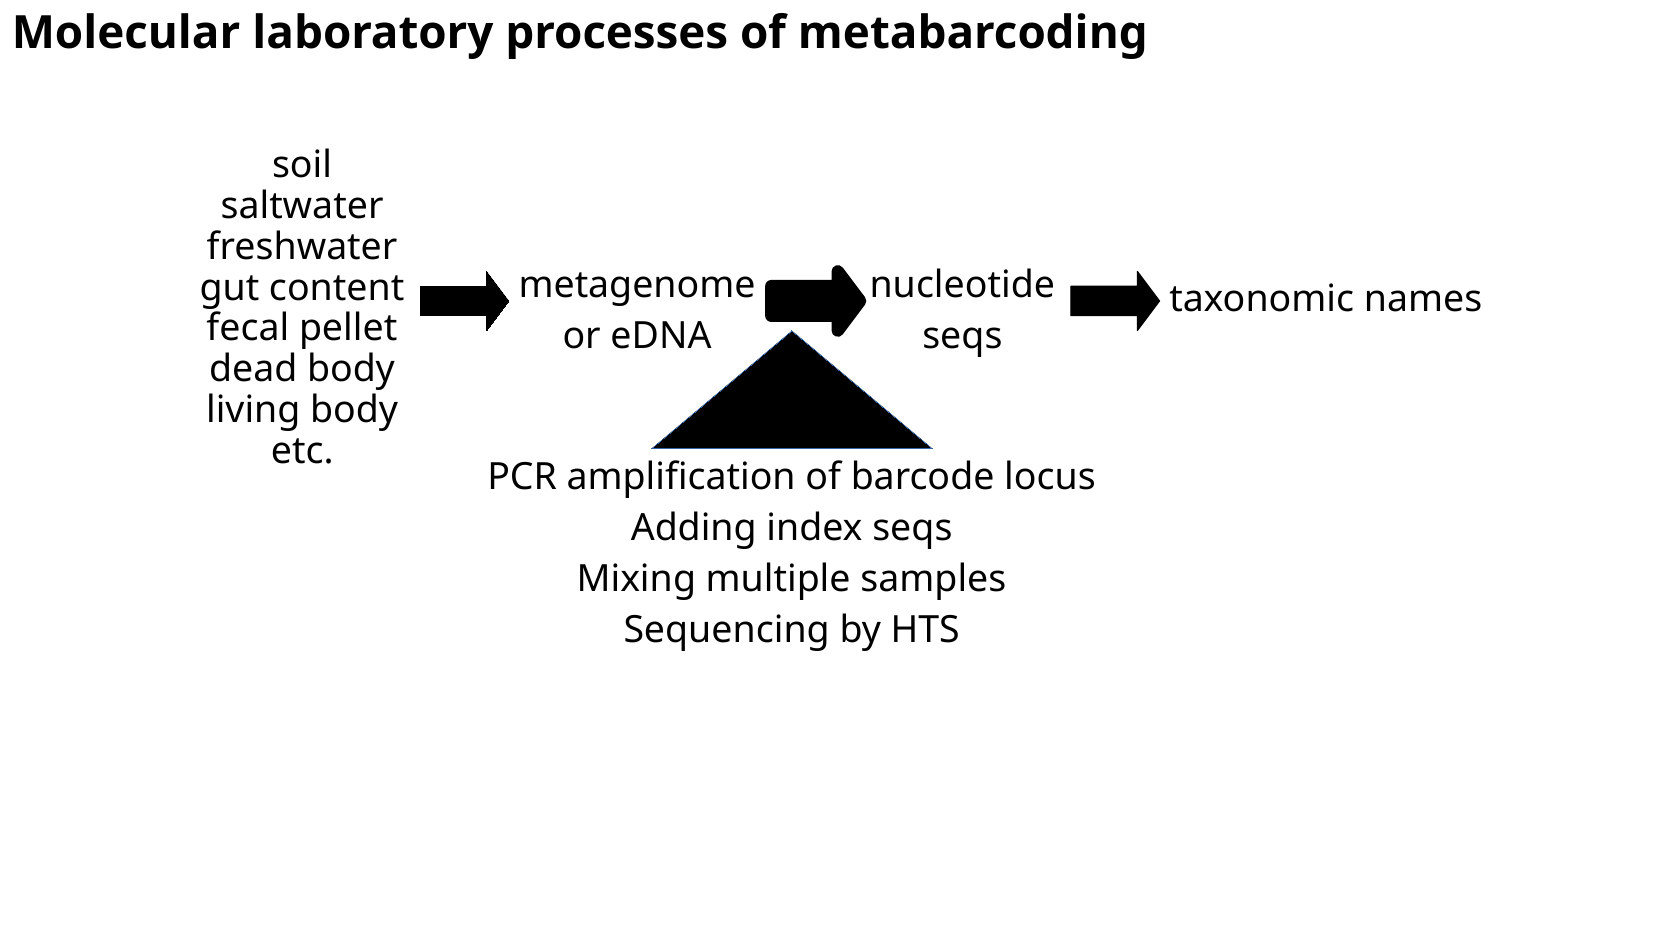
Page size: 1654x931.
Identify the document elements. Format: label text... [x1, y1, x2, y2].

text_box [771, 271, 861, 331]
text_box PCR amplification of barcode locus Adding index seqs Mixing multiple samples Sequencing by HTS [472, 442, 1112, 662]
text_box [420, 271, 509, 331]
text_box metagenome or eDNA [503, 249, 771, 367]
text_box [659, 330, 925, 442]
text_box nucleotide seqs [854, 249, 1071, 367]
text_box [1070, 271, 1160, 331]
text_box taxonomic names [1154, 263, 1498, 330]
text_box soil saltwater freshwater gut content fecal pellet dead body living body etc. [184, 137, 420, 479]
title Molecular laboratory processes of metabarcoding [11, 0, 1642, 130]
